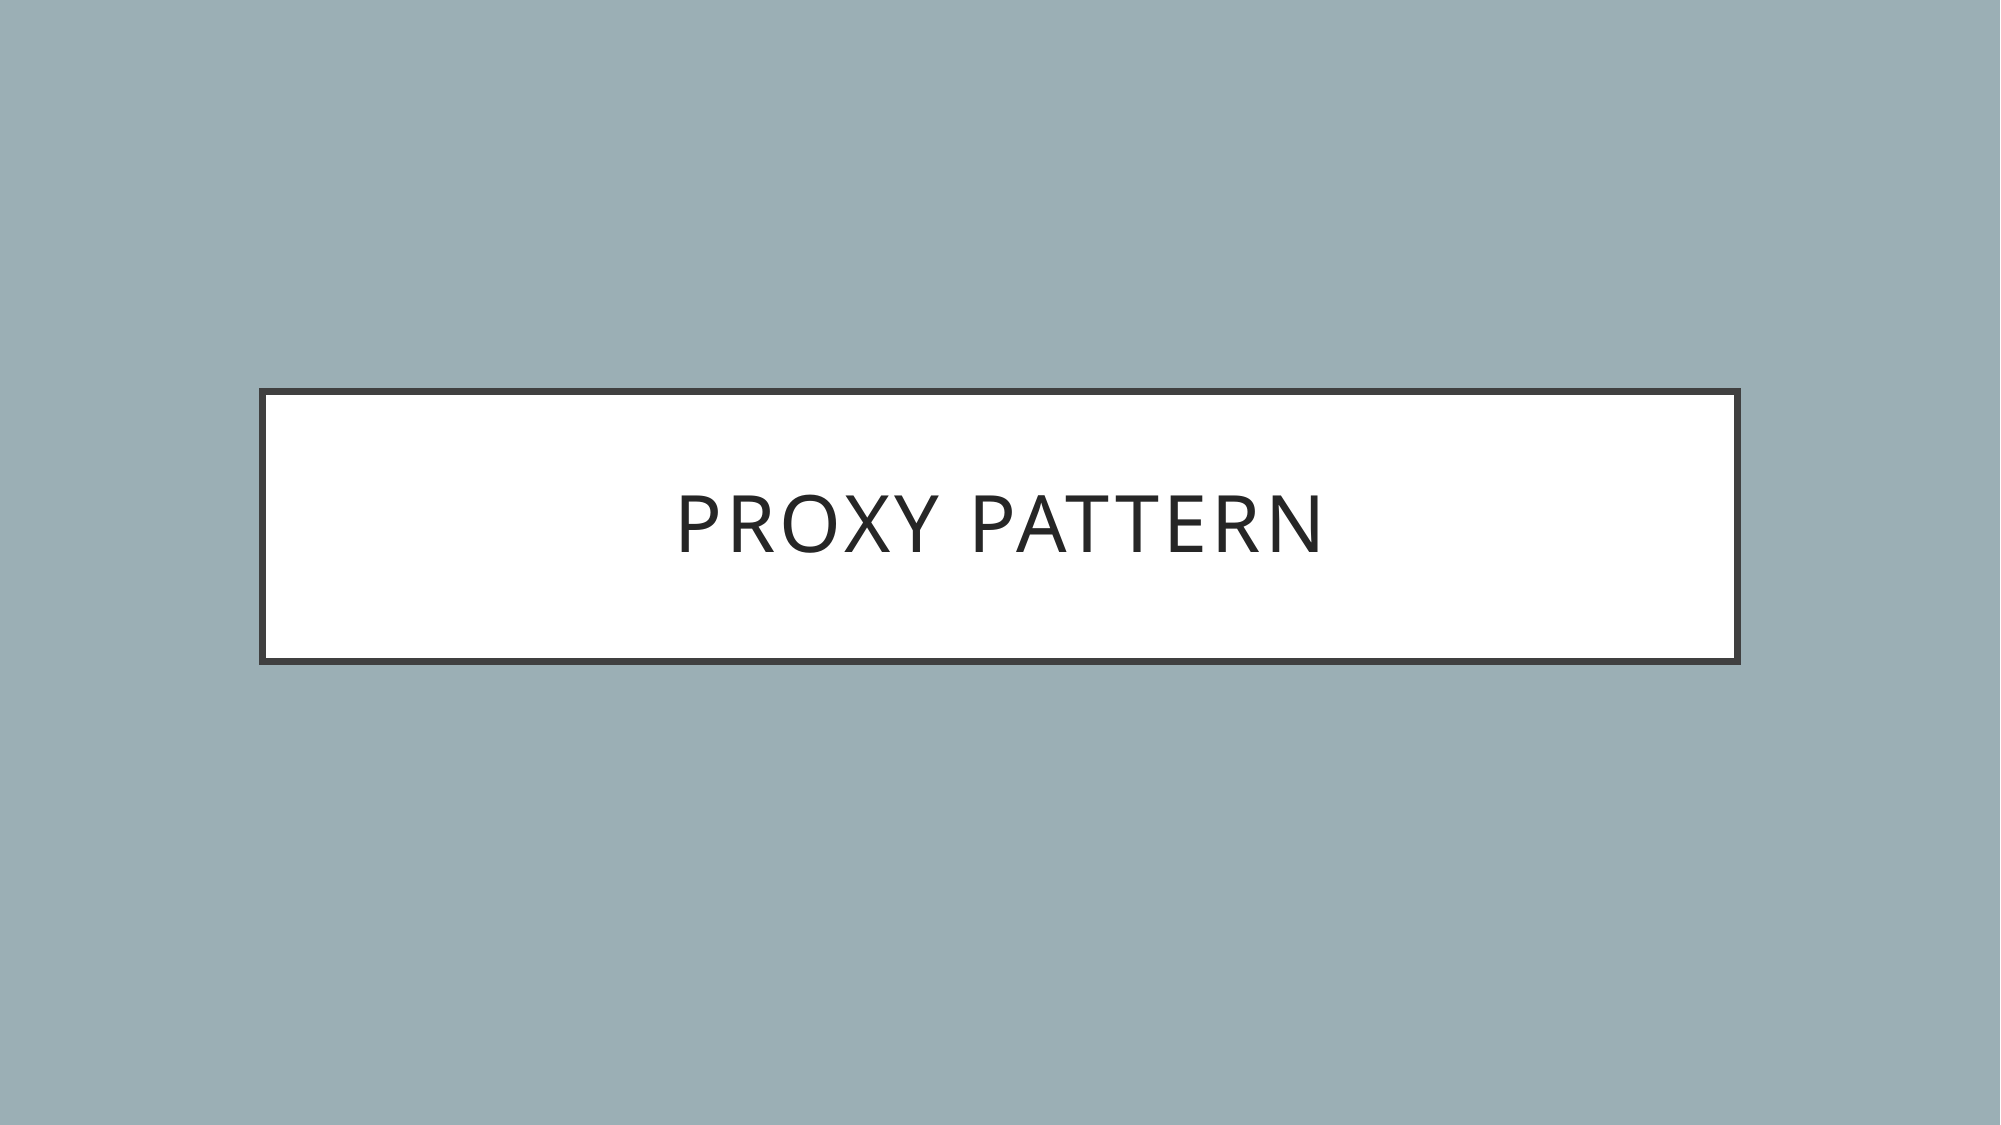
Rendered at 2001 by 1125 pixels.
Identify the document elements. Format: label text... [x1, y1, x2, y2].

title Proxy pattern [262, 391, 1738, 662]
